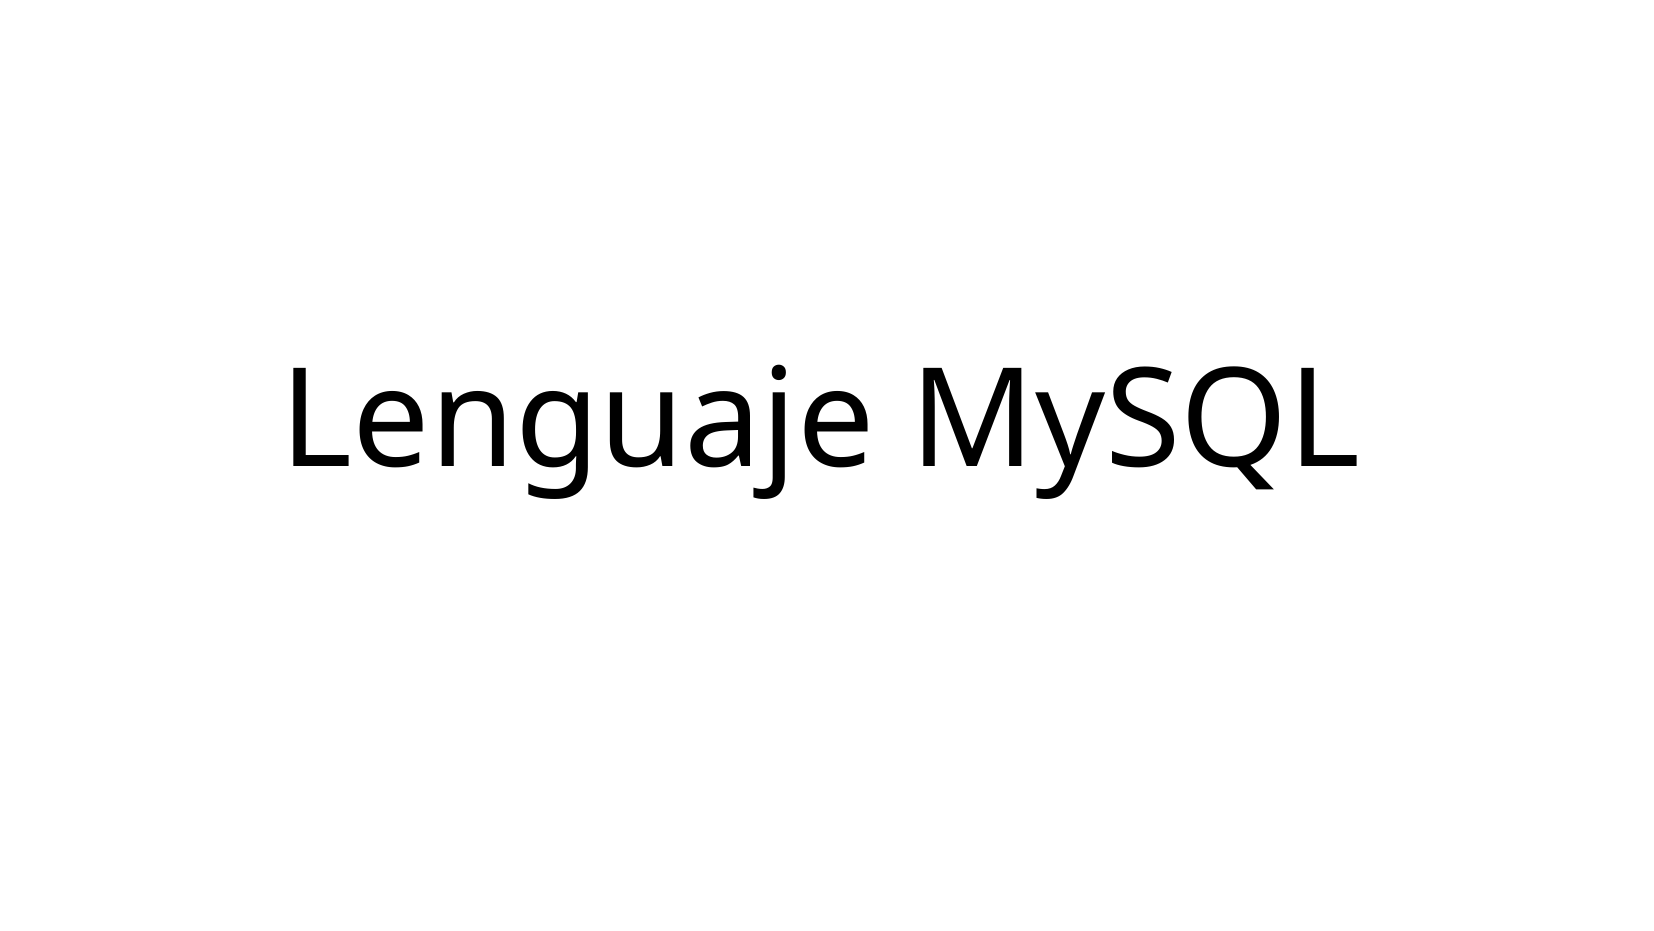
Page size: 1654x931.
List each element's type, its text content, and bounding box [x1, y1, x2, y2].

title Lenguaje MySQL [76, 265, 1565, 562]
